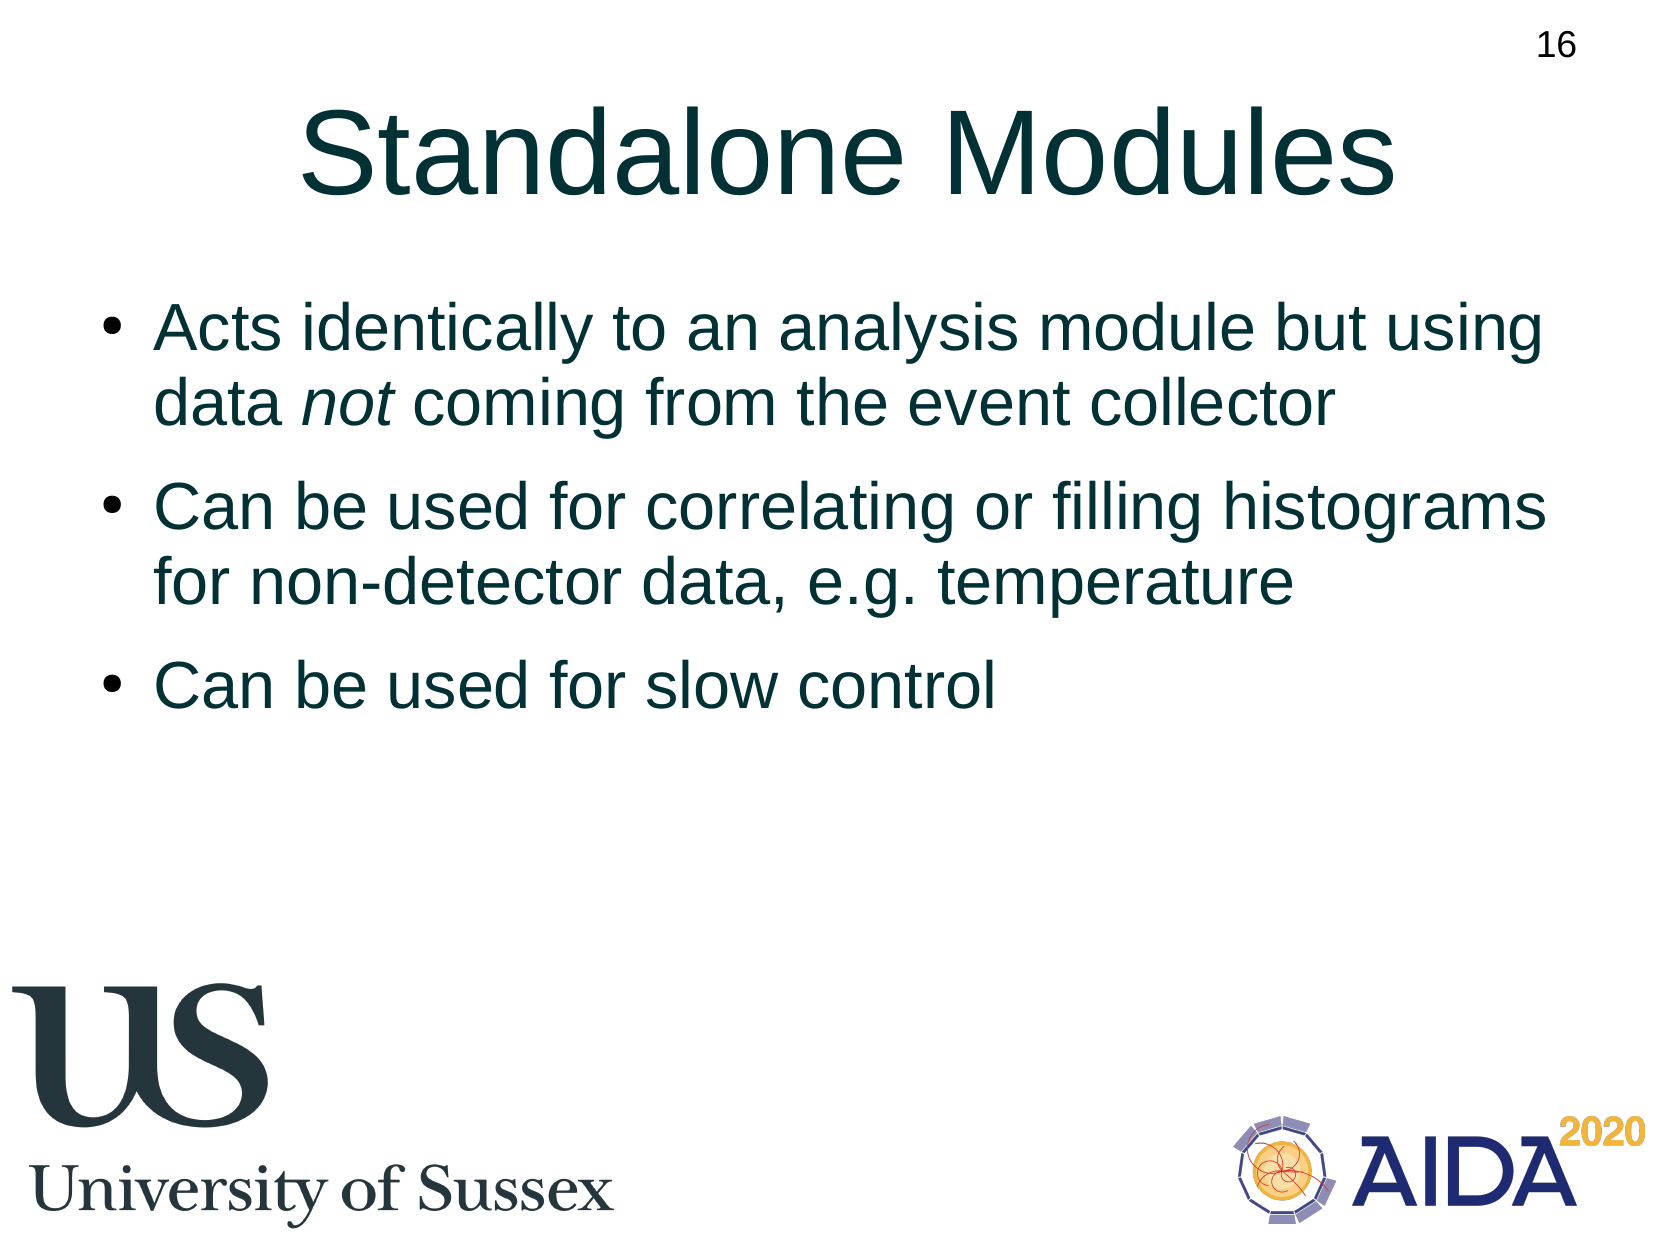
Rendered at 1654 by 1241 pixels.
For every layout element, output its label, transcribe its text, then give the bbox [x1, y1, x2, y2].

text_box <number> [1521, 16, 1654, 84]
picture [11, 982, 615, 1229]
list Acts identically to an analysis module but using data not coming from the event collector Can be used for correlating or filling histograms for non-detector data, e.g. temperature Can be used for slow control [82, 290, 1571, 957]
picture [1233, 1116, 1645, 1224]
title Standalone Modules [82, 49, 1571, 257]
